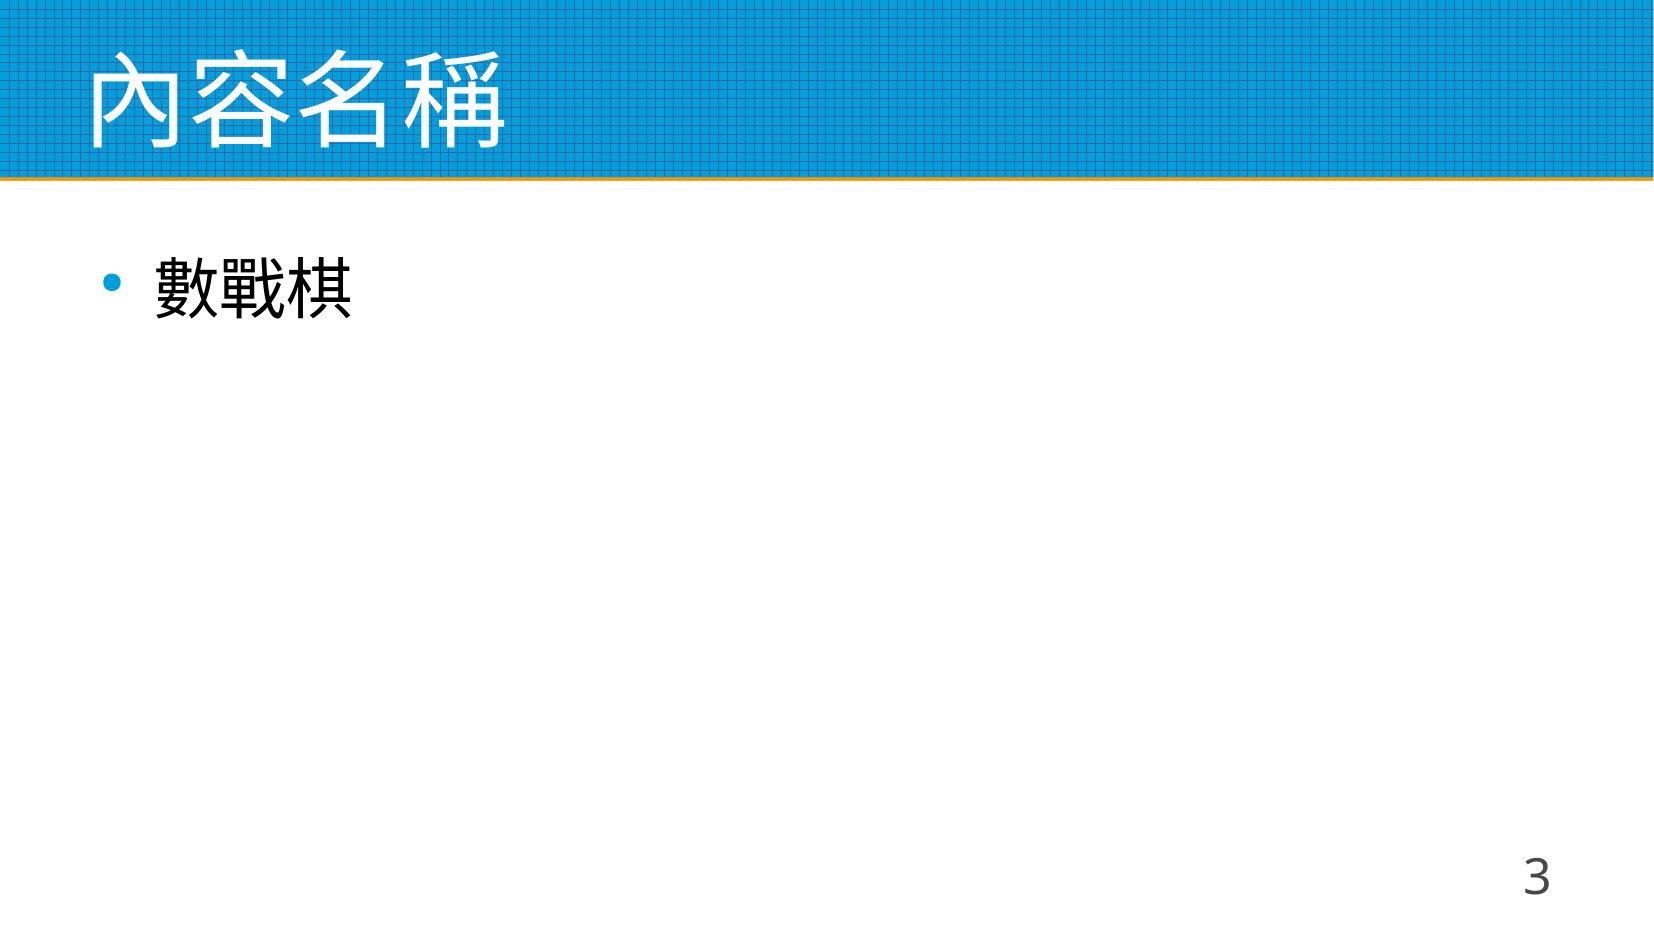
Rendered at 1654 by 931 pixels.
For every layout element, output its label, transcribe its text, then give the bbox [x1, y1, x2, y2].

list 數戰棋 [82, 236, 1563, 811]
title 內容名稱 [82, 14, 1571, 171]
